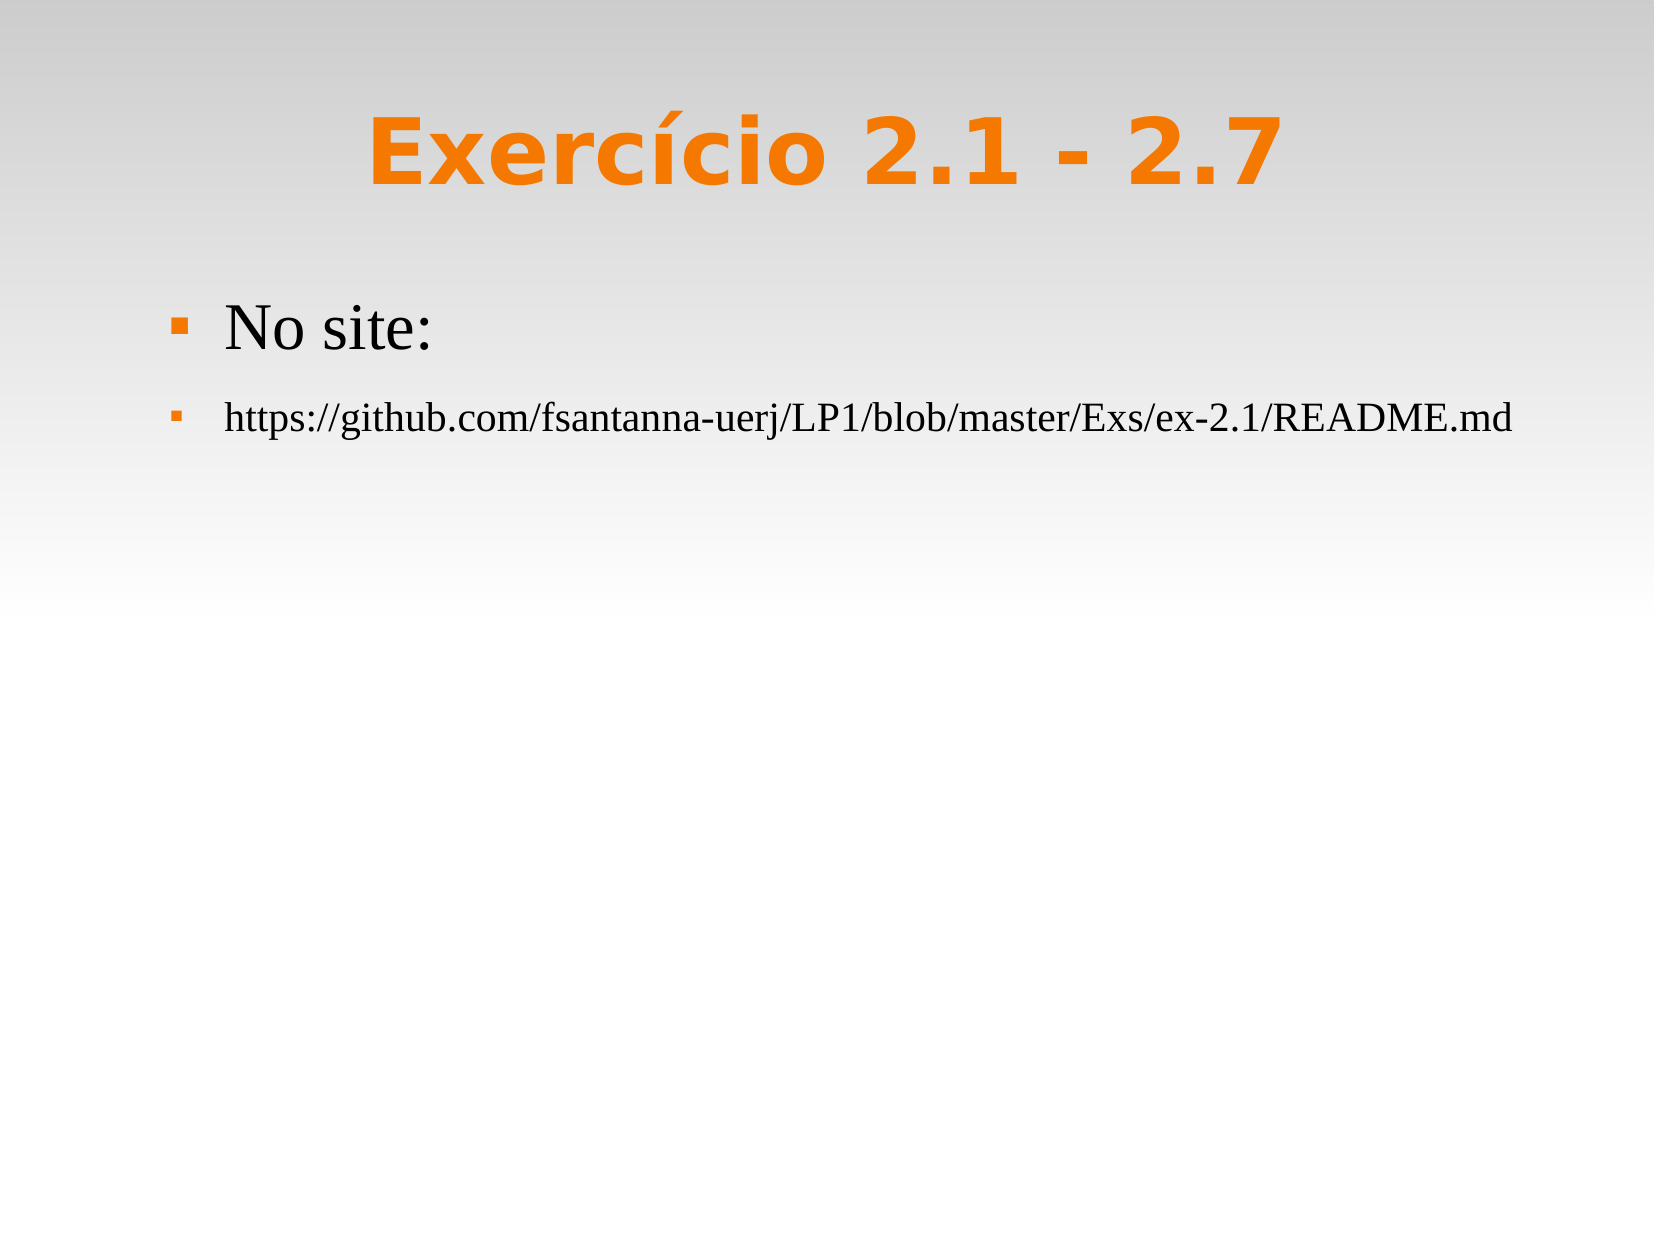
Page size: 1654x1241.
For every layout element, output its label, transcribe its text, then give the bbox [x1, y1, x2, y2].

list No site: https://github.com/fsantanna-uerj/LP1/blob/master/Exs/ex-2.1/README.md [82, 290, 1571, 1109]
title Exercício 2.1 - 2.7 [82, 49, 1571, 257]
